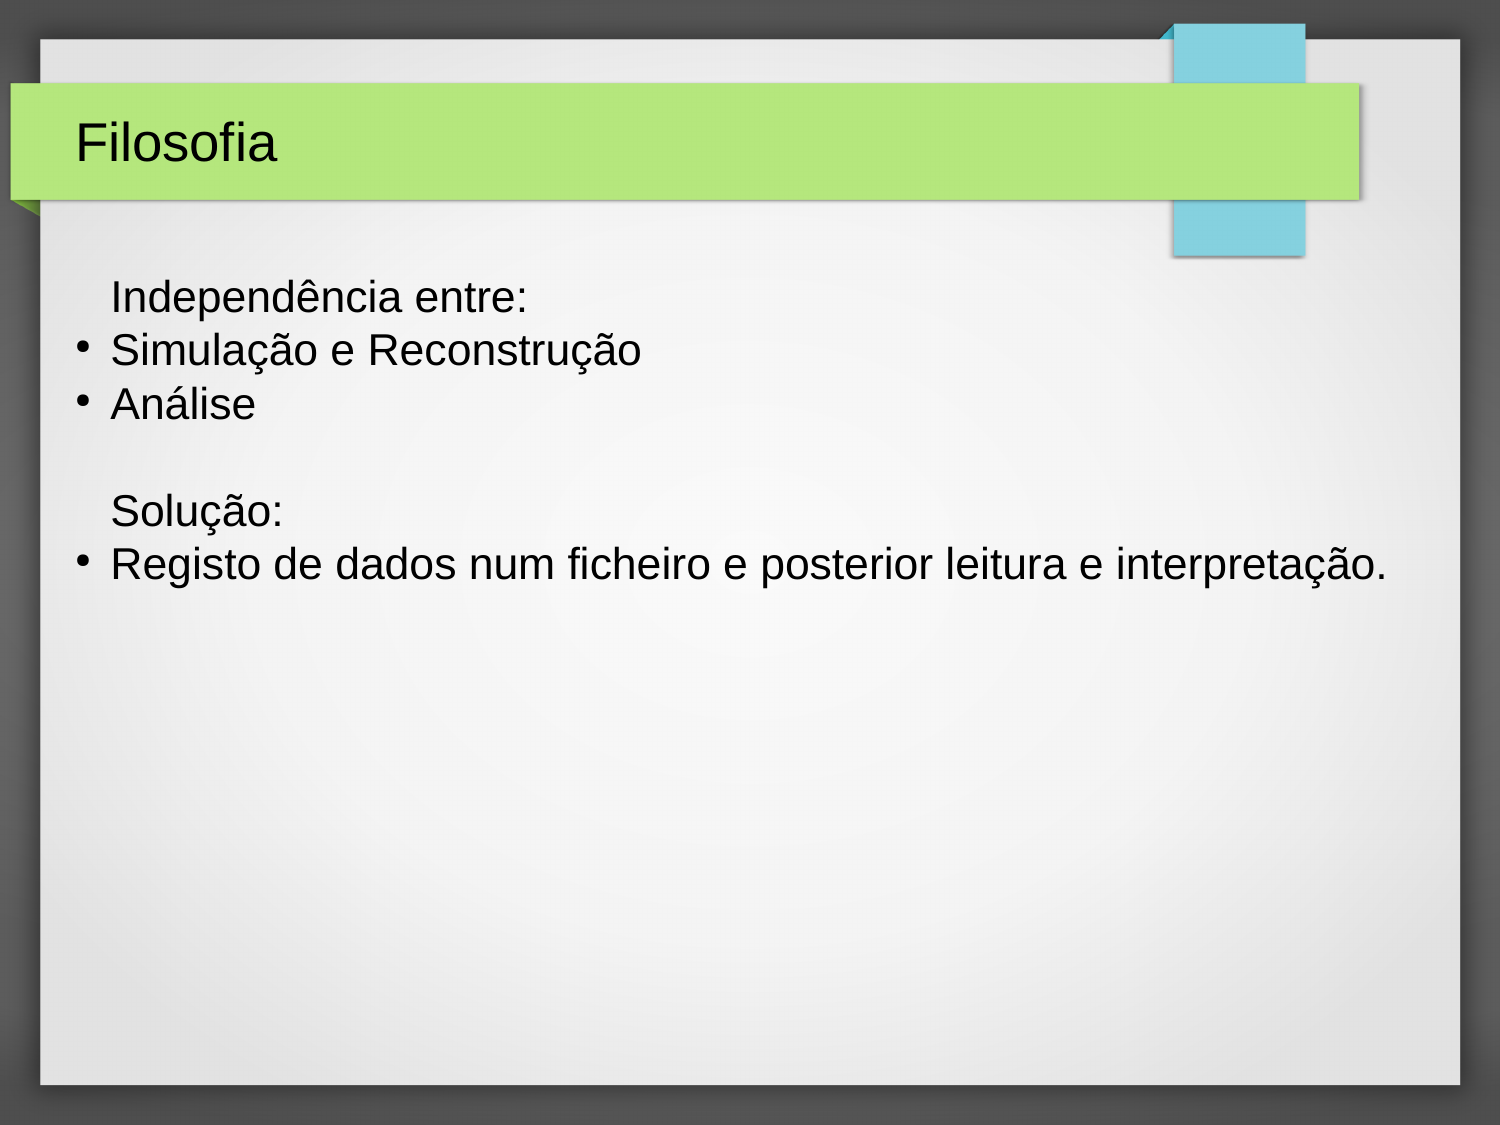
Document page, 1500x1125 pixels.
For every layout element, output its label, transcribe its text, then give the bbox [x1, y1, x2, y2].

text_box Independência entre: Simulação e Reconstrução Análise Solução: Registo de dados num ficheiro e posterior leitura e interpretação. [75, 267, 1425, 921]
text_box Filosofia [74, 85, 1147, 193]
picture [0, 0, 1500, 1125]
